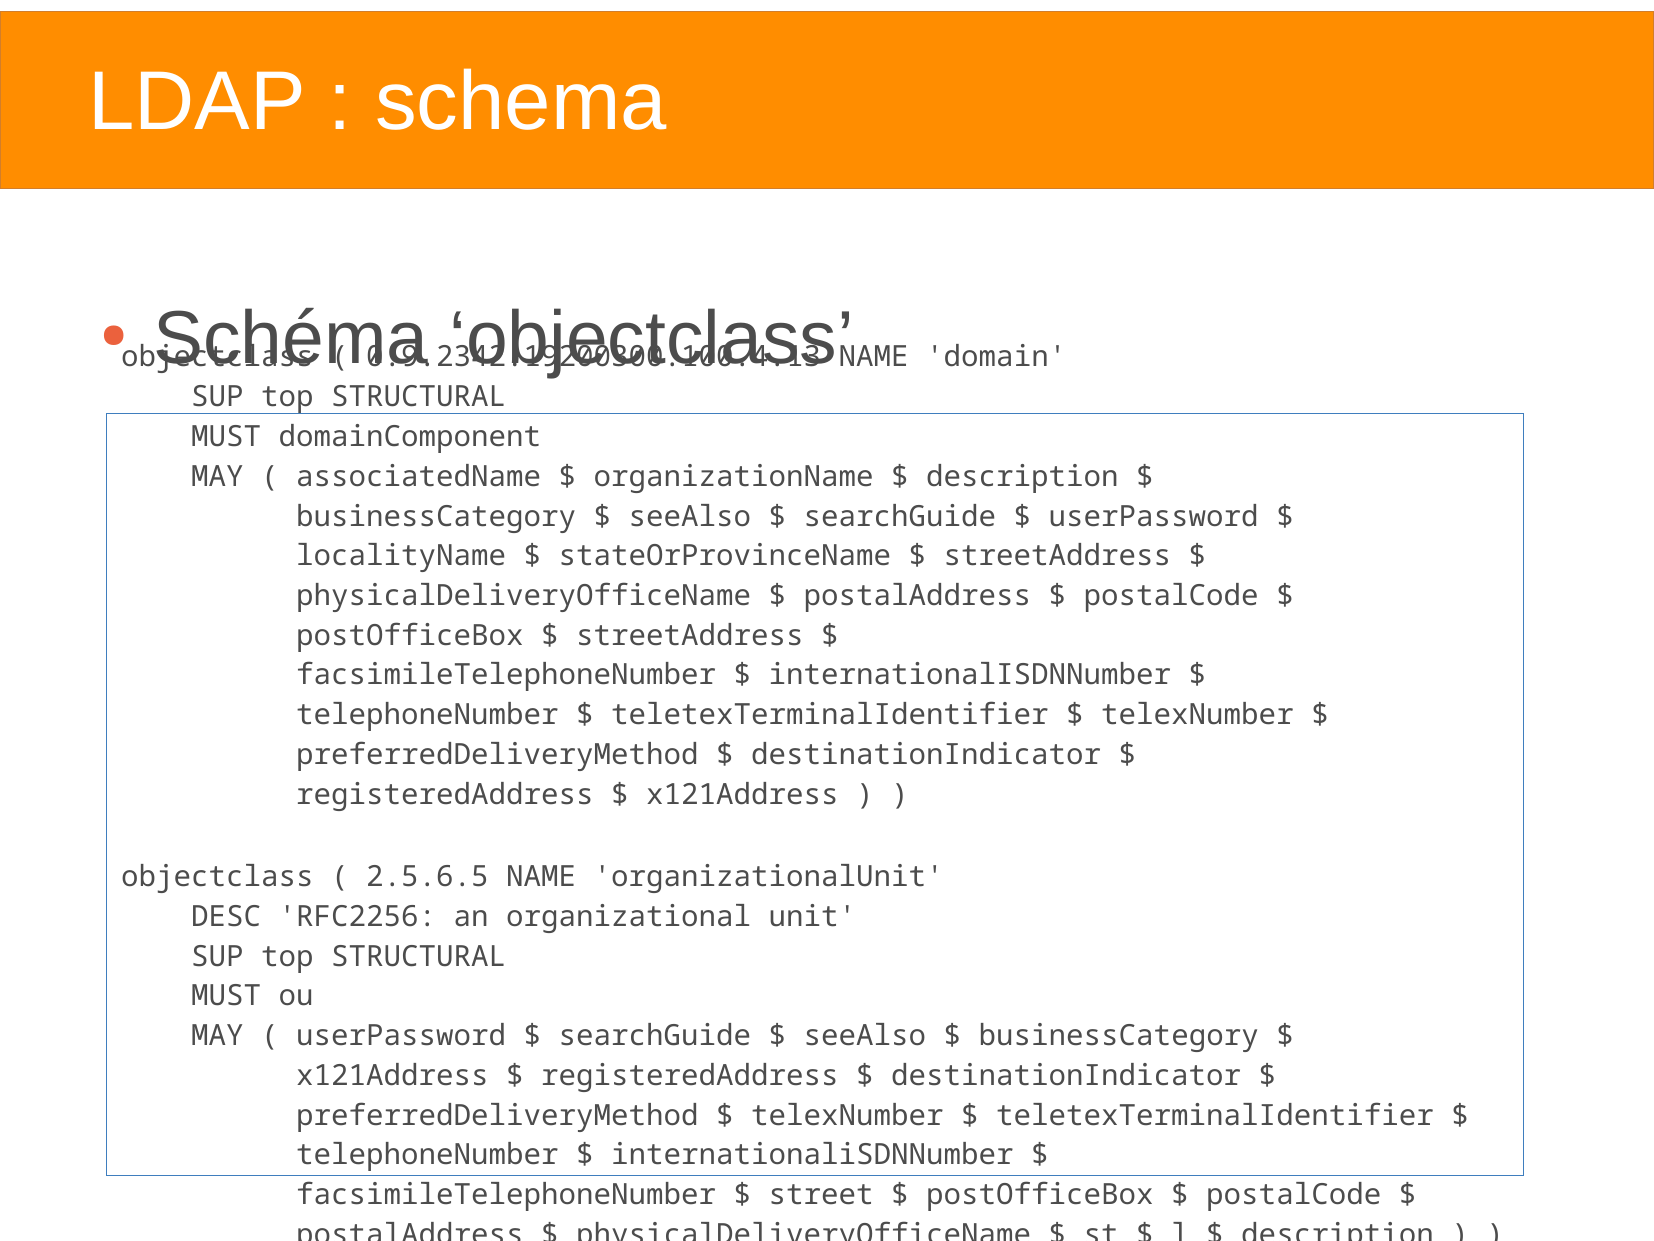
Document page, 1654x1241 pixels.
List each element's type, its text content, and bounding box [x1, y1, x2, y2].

list Schéma ‘objectclass’ [82, 295, 1571, 1123]
text_box objectclass ( 0.9.2342.19200300.100.4.13 NAME 'domain' SUP top STRUCTURAL MUST domainComponent MAY ( associatedName $ organizationName $ description $ businessCategory $ seeAlso $ searchGuide $ userPassword $ localityName $ stateOrProvinceName $ streetAddress $ physicalDeliveryOfficeName $ postalAddress $ postalCode $ postOfficeBox $ streetAddress $ facsimileTelephoneNumber $ internationalISDNNumber $ telephoneNumber $ teletexTerminalIdentifier $ telexNumber $ preferredDeliveryMethod $ destinationIndicator $ registeredAddress $ x121Address ) ) objectclass ( 2.5.6.5 NAME 'organizationalUnit' DESC 'RFC2256: an organizational unit' SUP top STRUCTURAL MUST ou MAY ( userPassword $ searchGuide $ seeAlso $ businessCategory $ x121Address $ registeredAddress $ destinationIndicator $ preferredDeliveryMethod $ telexNumber $ teletexTerminalIdentifier $ telephoneNumber $ internationaliSDNNumber $ facsimileTelephoneNumber $ street $ postOfficeBox $ postalCode $ postalAddress $ physicalDeliveryOfficeName $ st $ l $ description ) ) [106, 413, 1524, 1176]
title LDAP : schema [0, 11, 1654, 189]
